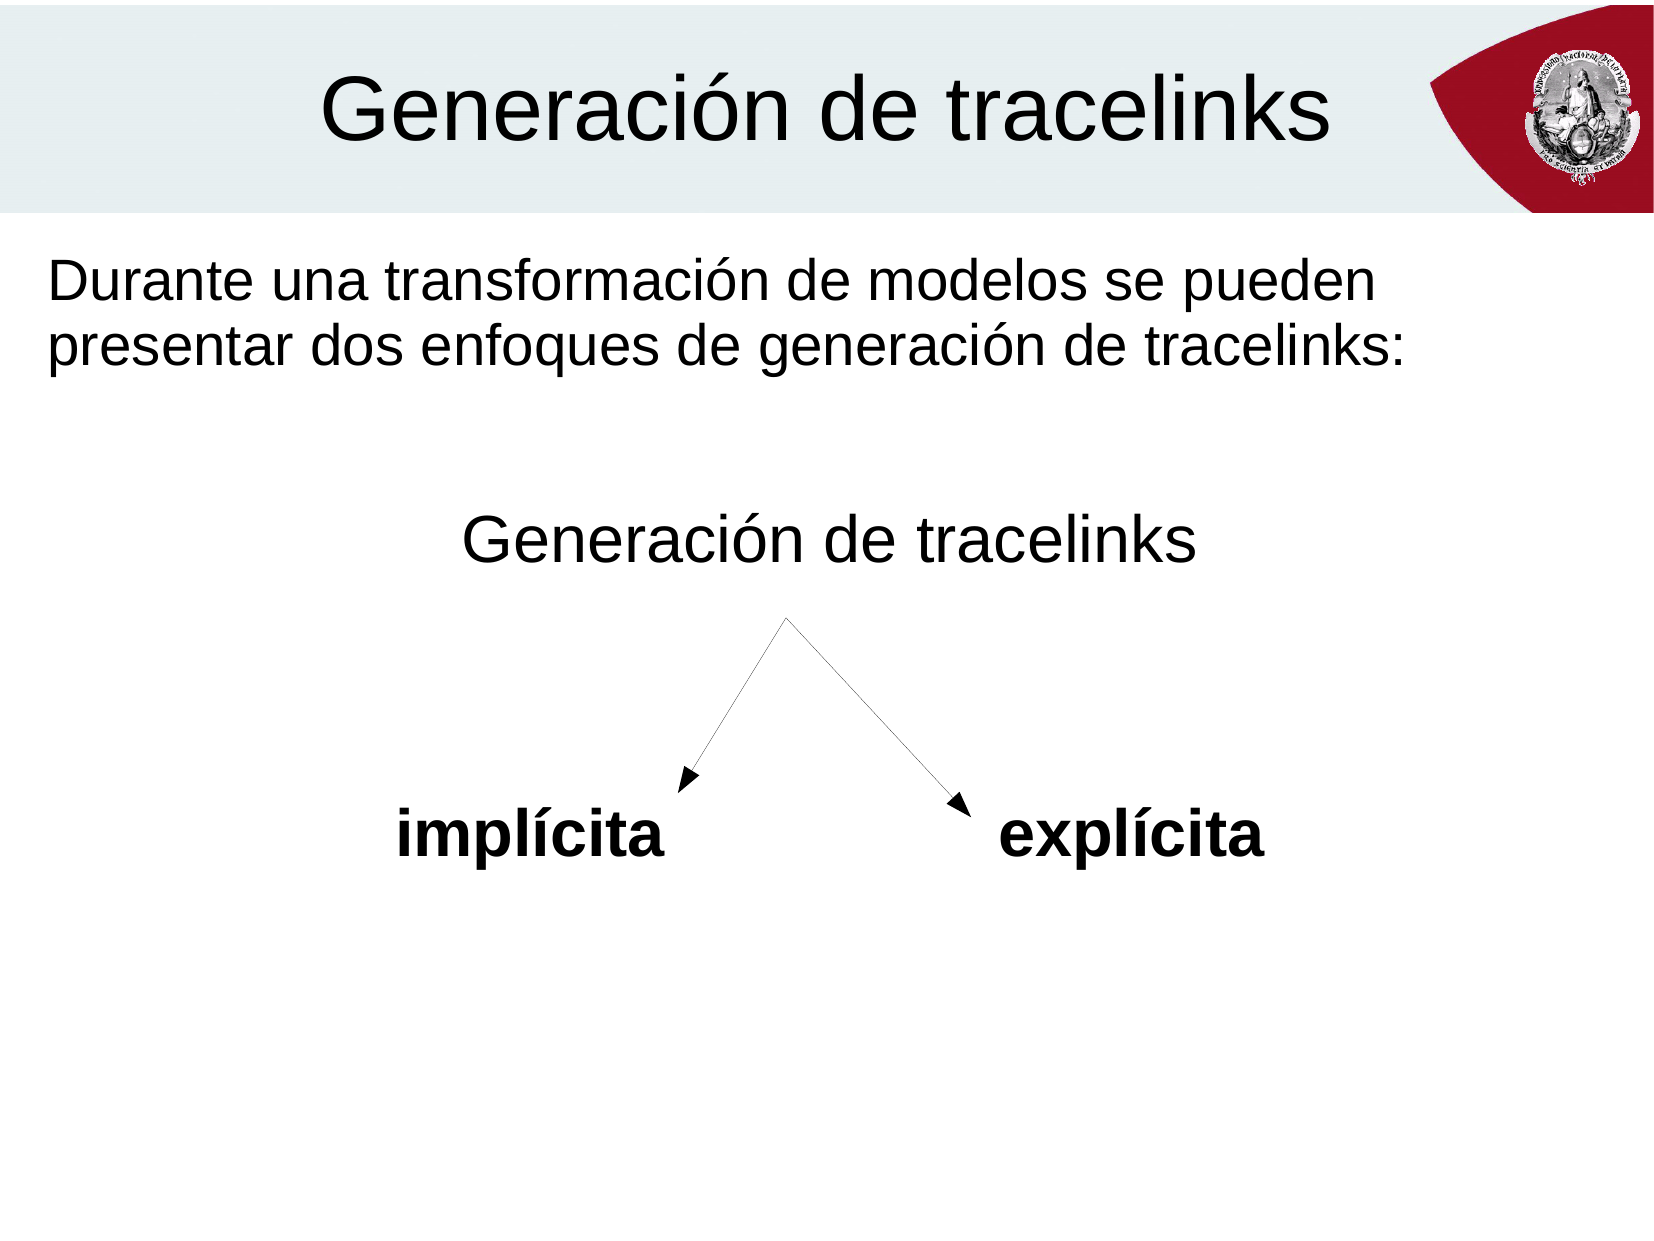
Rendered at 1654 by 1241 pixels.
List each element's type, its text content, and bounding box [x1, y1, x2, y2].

picture [1523, 47, 1642, 189]
list Durante una transformación de modelos se pueden presentar dos enfoques de generación de tracelinks: Generación de tracelinks implícita explícita [6, 248, 1654, 1241]
title Generación de tracelinks [0, 5, 1654, 213]
